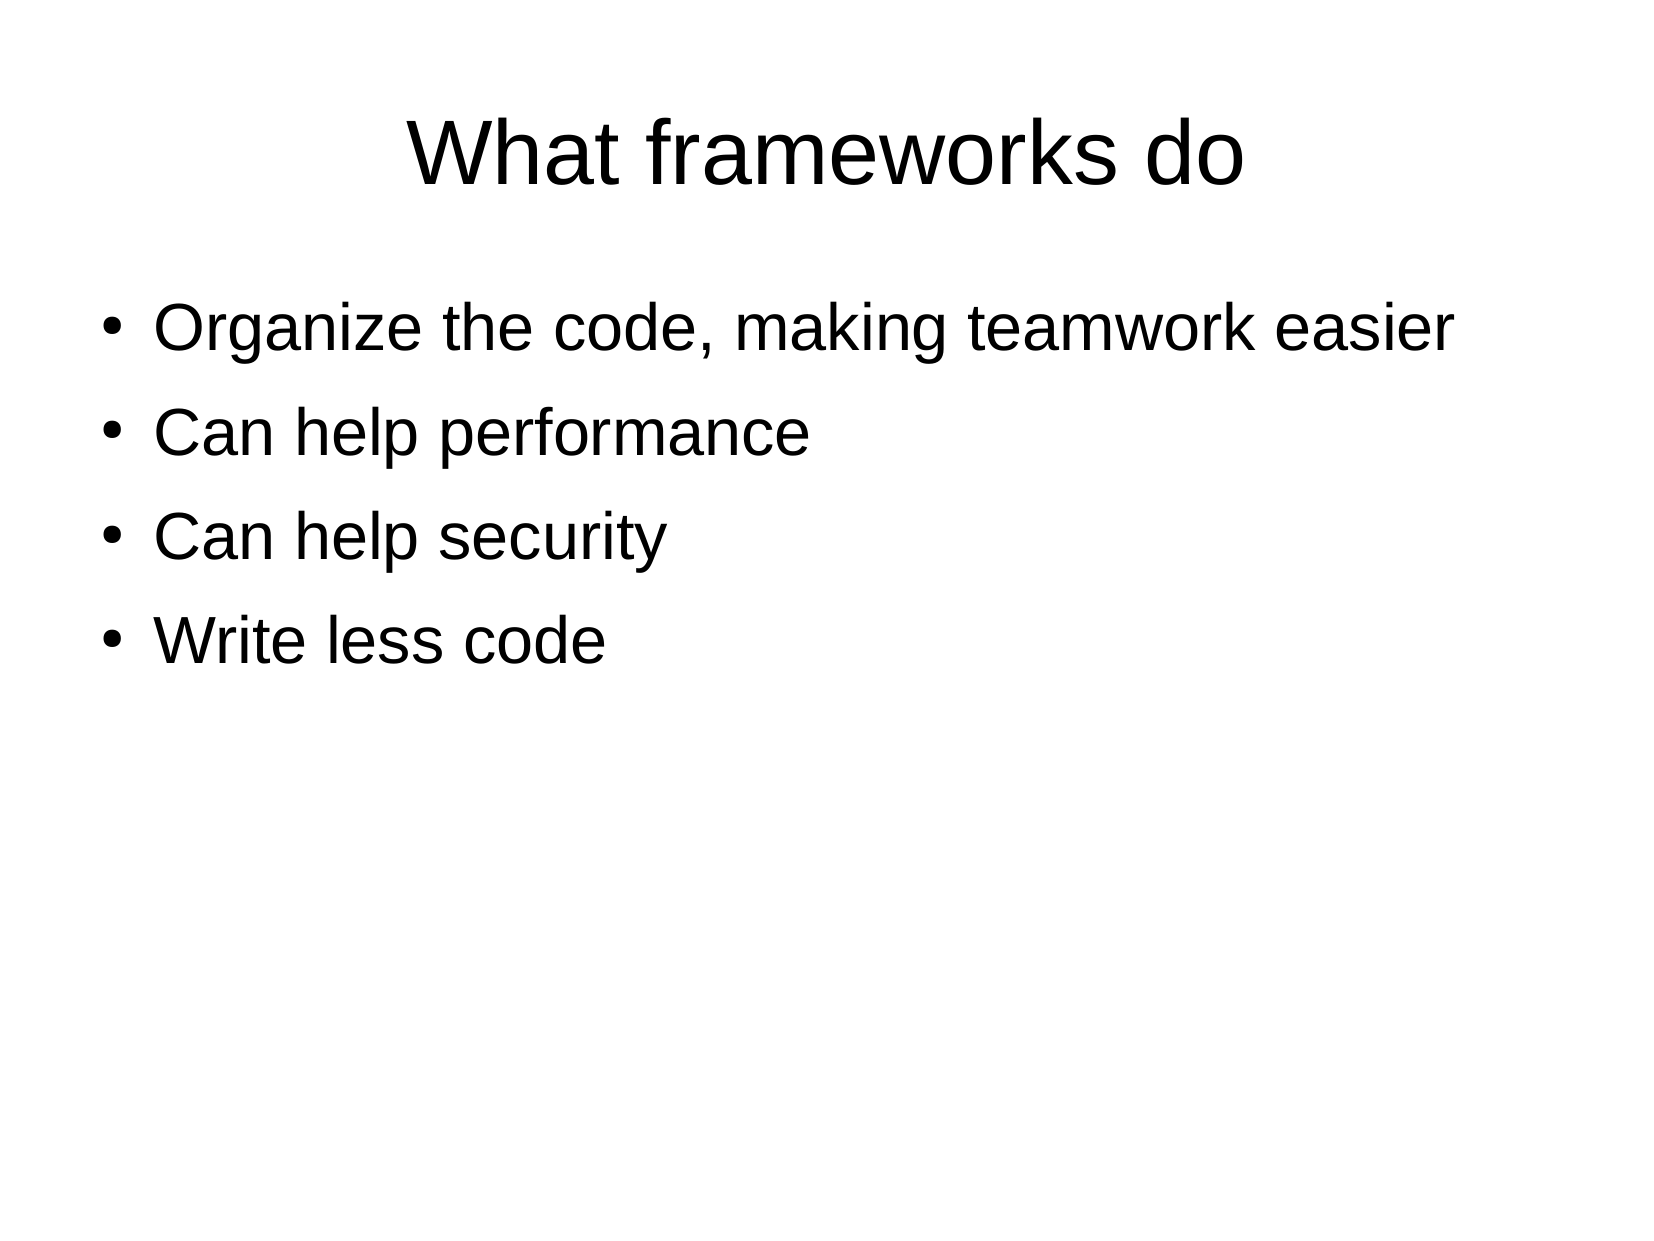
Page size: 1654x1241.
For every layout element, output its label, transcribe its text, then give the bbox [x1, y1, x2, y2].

title What frameworks do [82, 49, 1571, 257]
list Organize the code, making teamwork easier Can help performance Can help security Write less code [82, 290, 1571, 1010]
